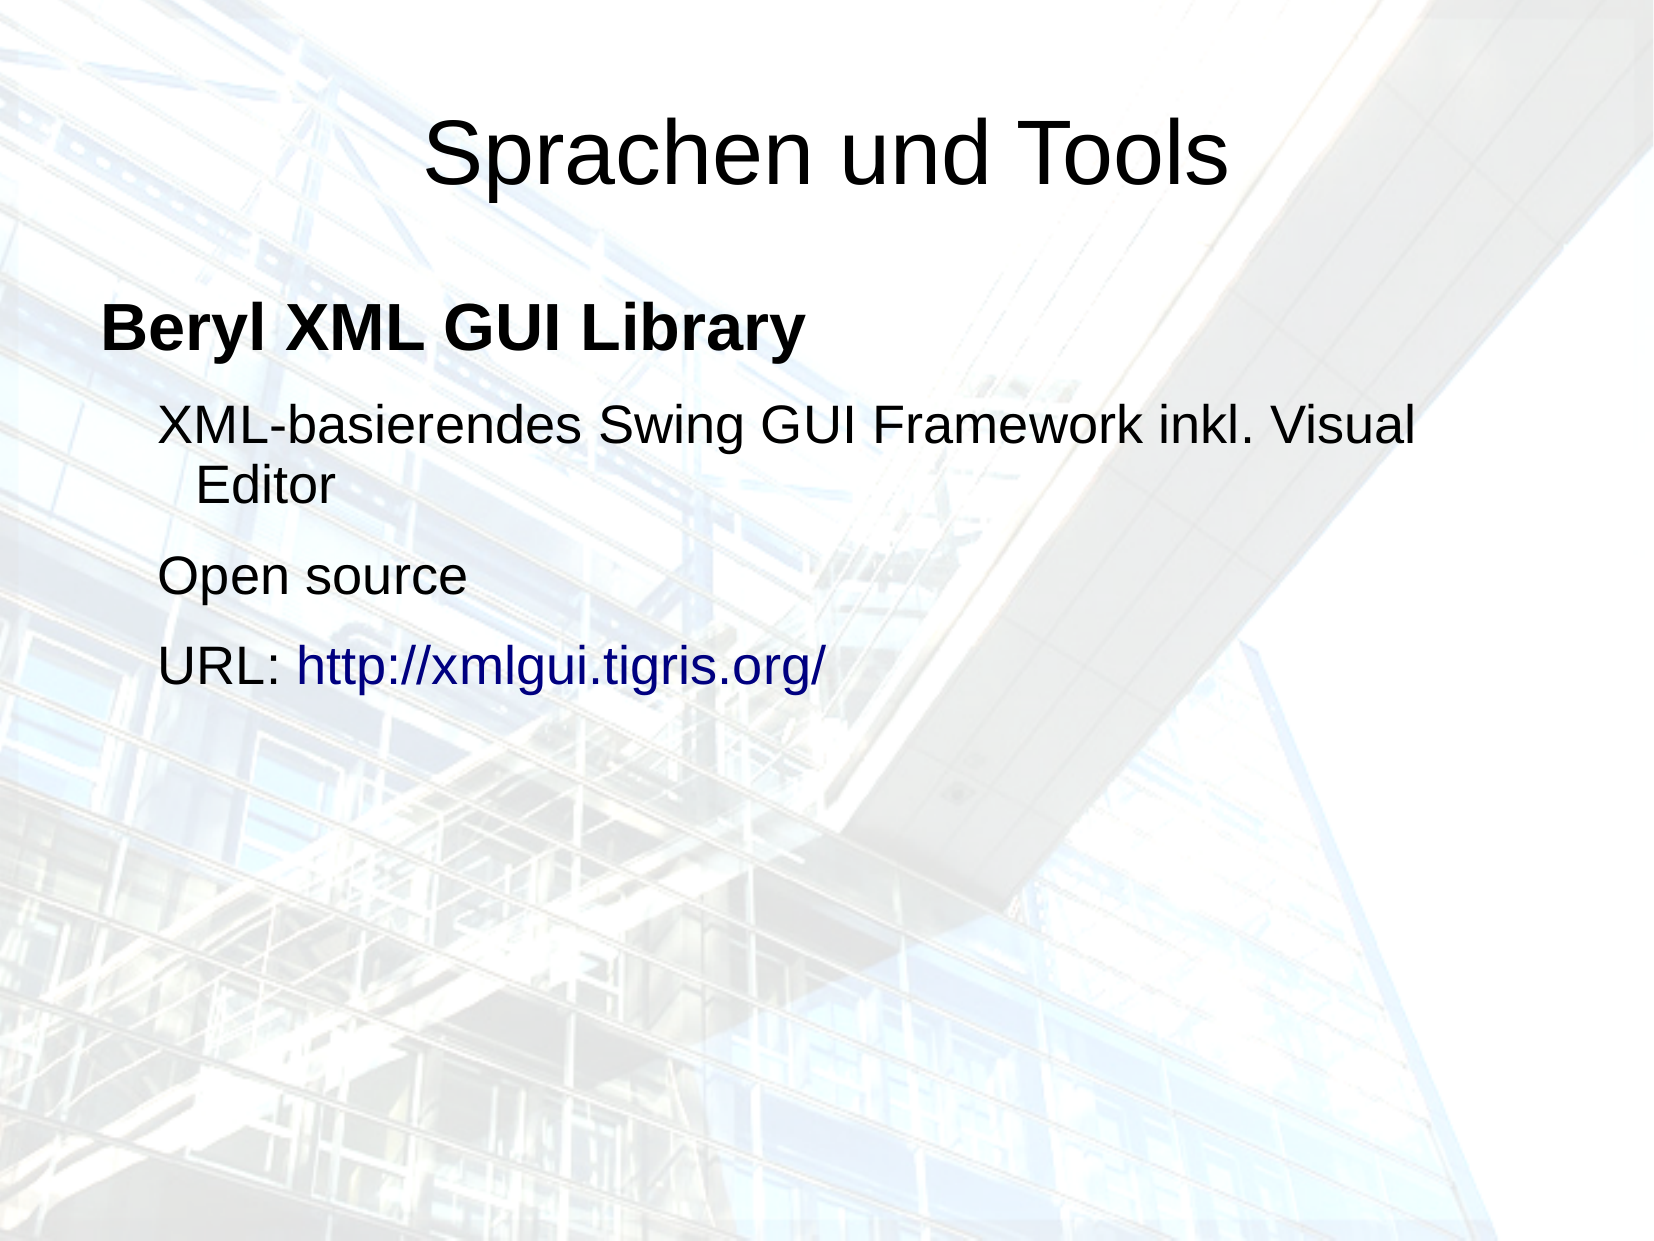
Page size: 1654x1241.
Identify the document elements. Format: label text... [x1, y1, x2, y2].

picture [0, 0, 1654, 1241]
title Sprachen und Tools [82, 56, 1571, 250]
list Beryl XML GUI Library XML-basierendes Swing GUI Framework inkl. Visual Editor Open source URL: http://xmlgui.tigris.org/ [82, 290, 1571, 1094]
